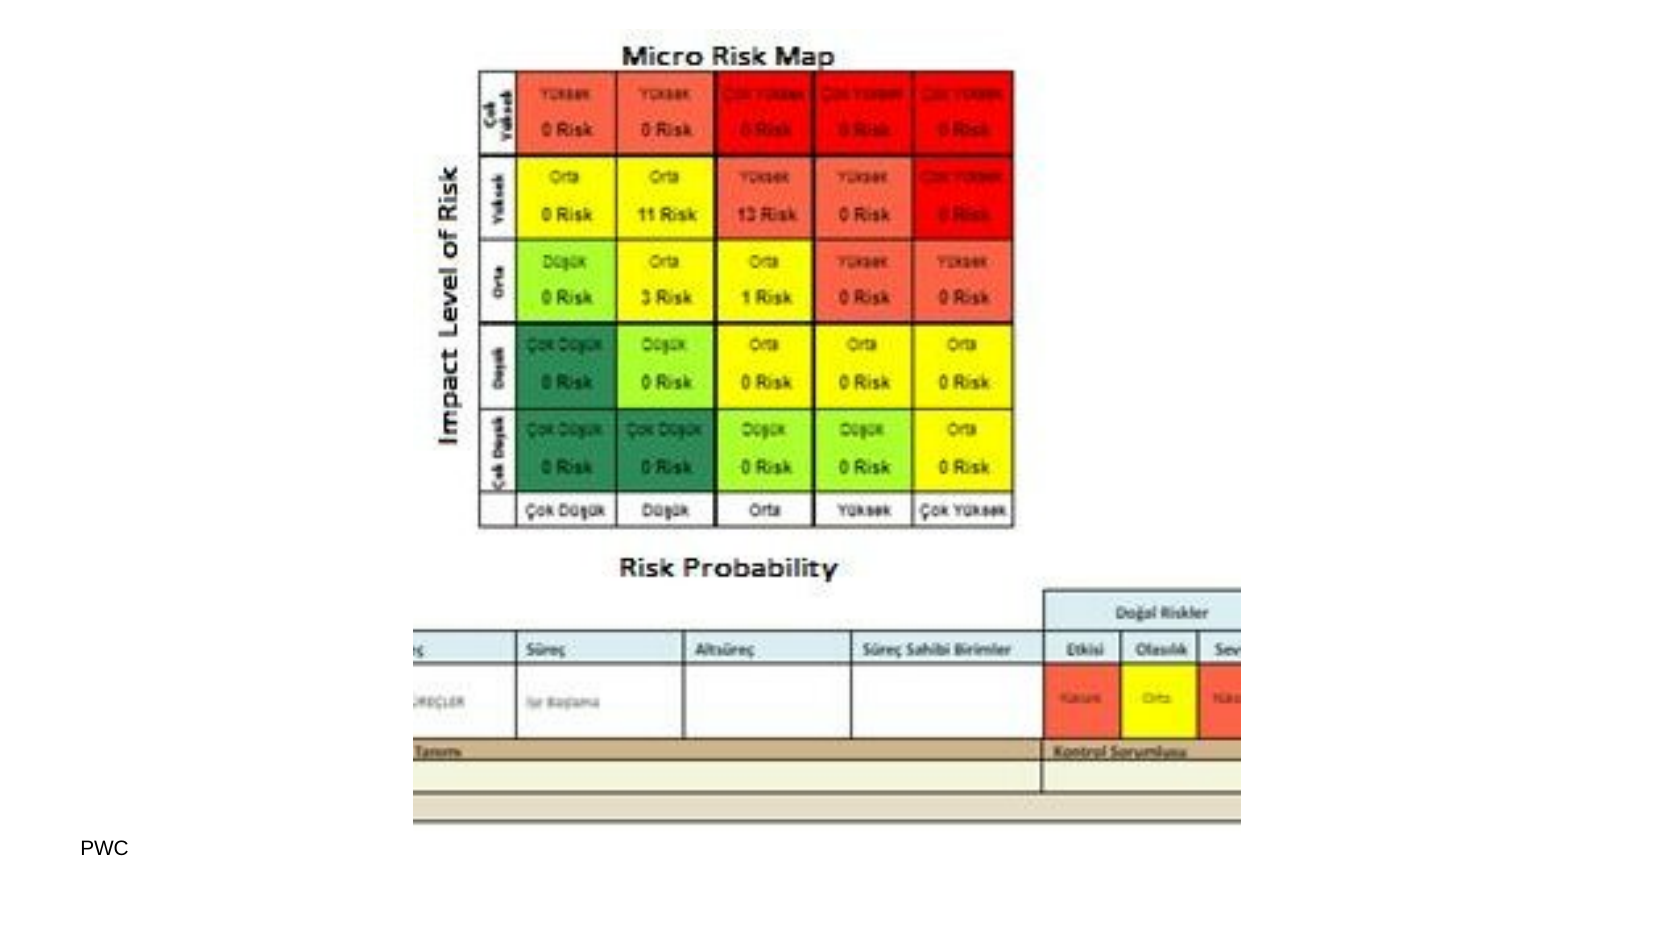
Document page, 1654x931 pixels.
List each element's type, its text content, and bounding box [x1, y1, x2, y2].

text_box PWC [65, 826, 355, 867]
picture [413, 29, 1241, 857]
